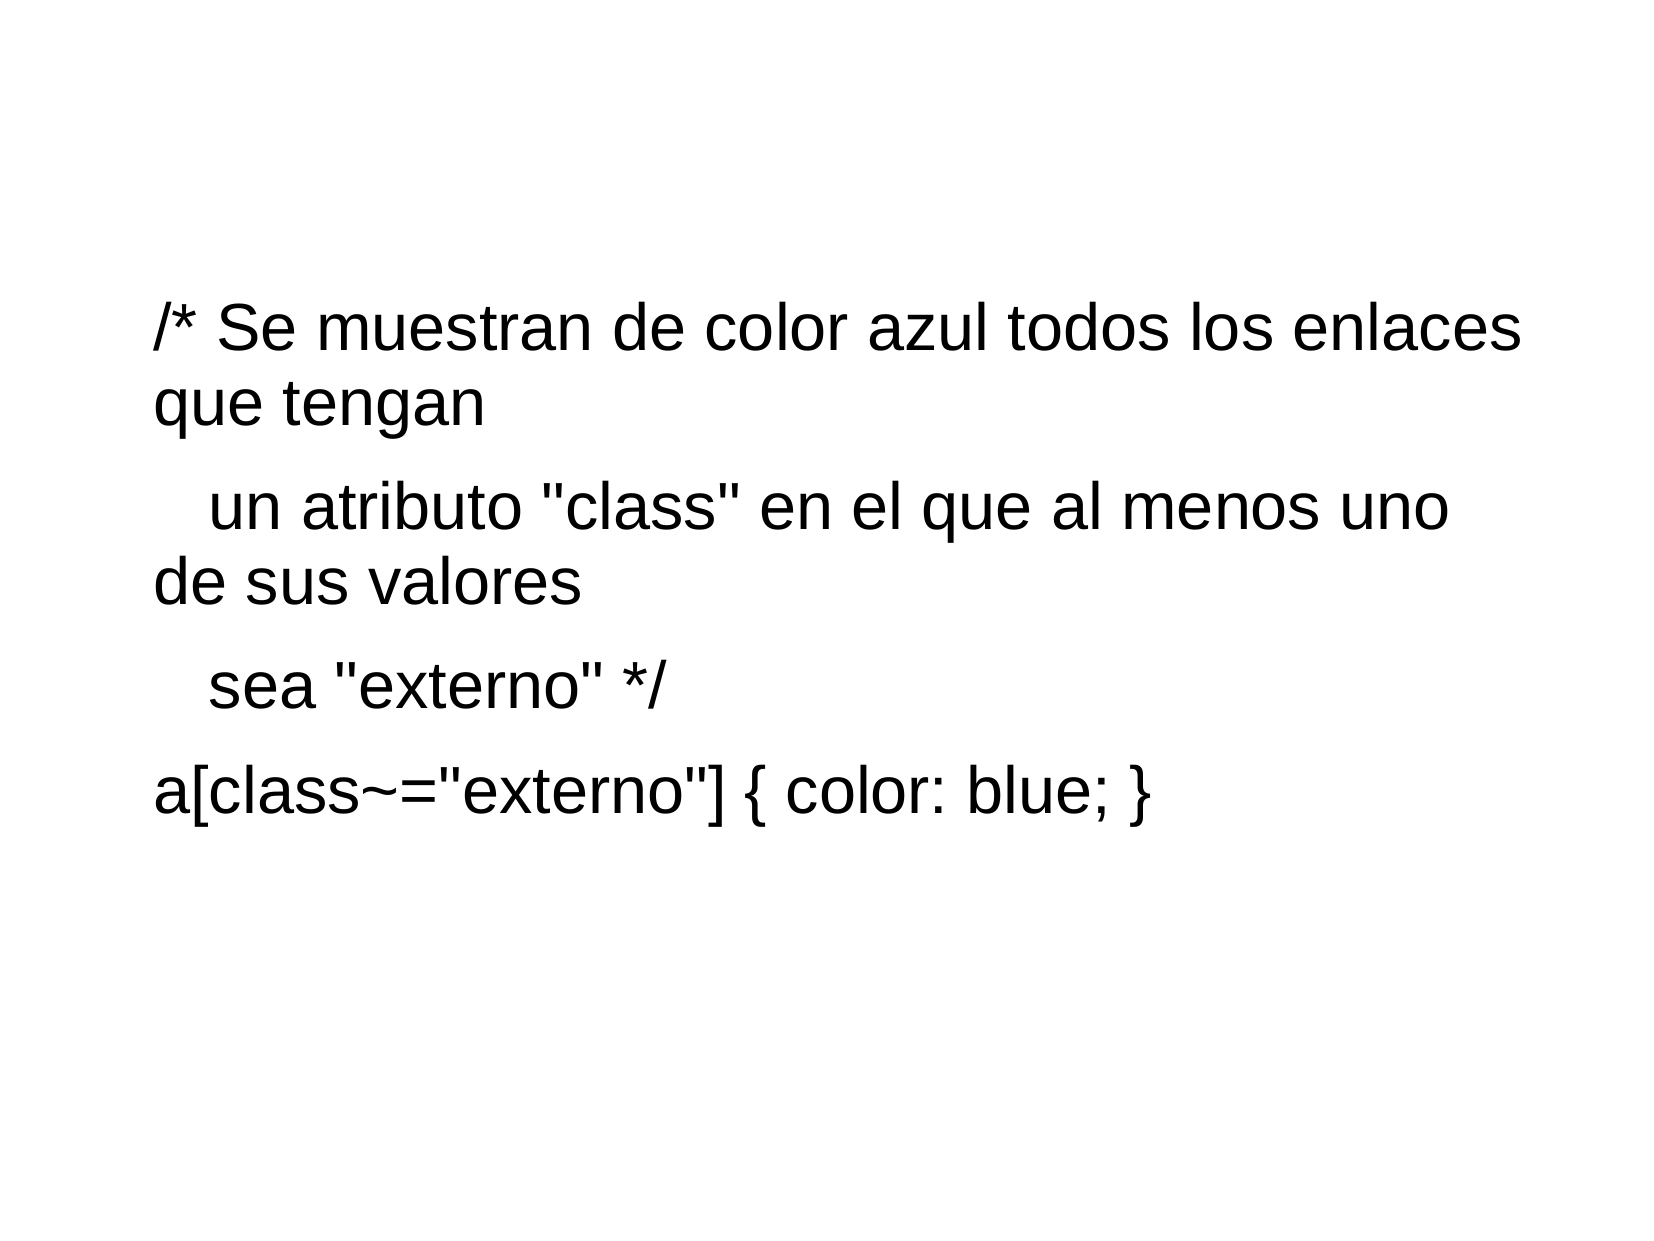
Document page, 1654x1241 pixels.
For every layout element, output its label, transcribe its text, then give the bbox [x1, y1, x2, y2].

list /* Se muestran de color azul todos los enlaces que tengan un atributo "class" en el que al menos uno de sus valores sea "externo" */ a[class~="externo"] { color: blue; } [82, 290, 1538, 1010]
